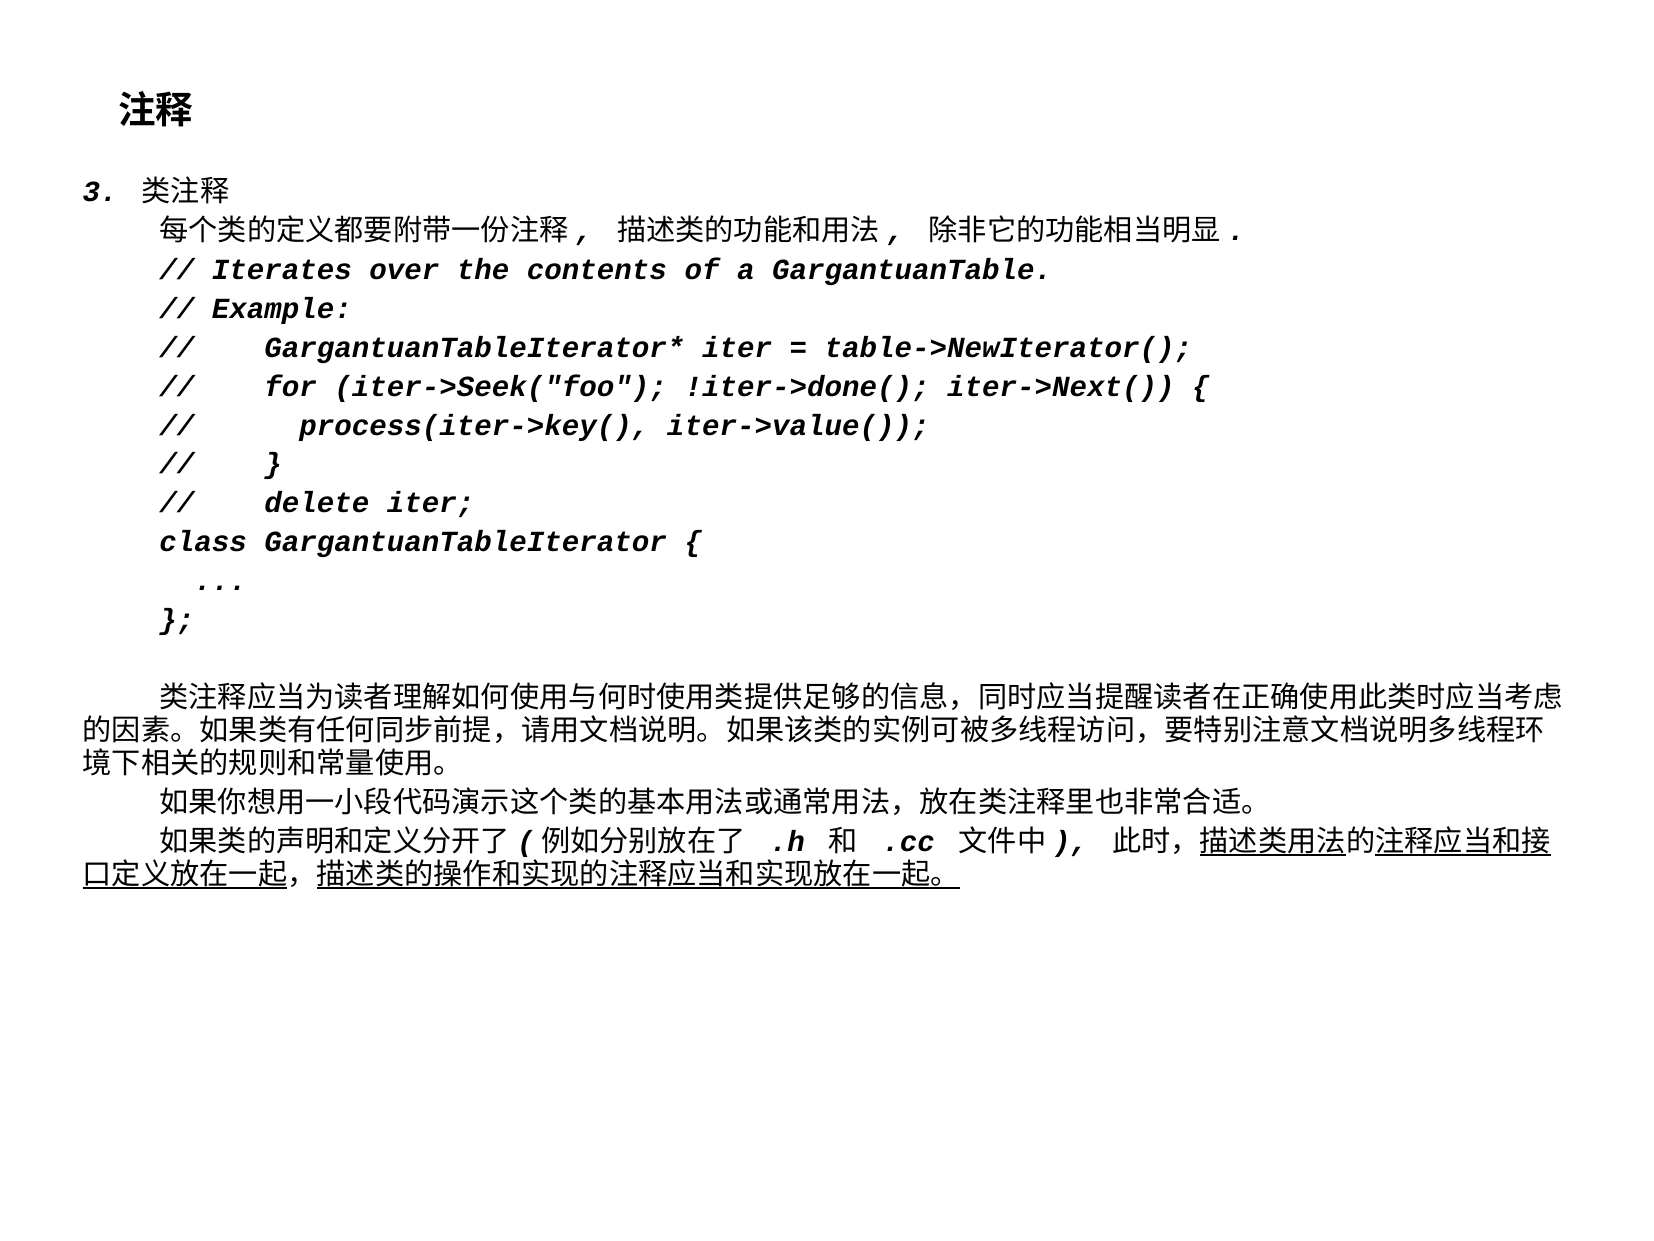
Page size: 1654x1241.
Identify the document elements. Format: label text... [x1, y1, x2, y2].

list 3. 类注释 每个类的定义都要附带一份注释, 描述类的功能和用法, 除非它的功能相当明显. // Iterates over the contents of a GargantuanTable. // Example: // GargantuanTableIterator* iter = table->NewIterator(); // for (iter->Seek("foo"); !iter->done(); iter->Next()) { // process(iter->key(), iter->value()); // } // delete iter; class GargantuanTableIterator { ... }; 类注释应当为读者理解如何使用与何时使用类提供足够的信息，同时应当提醒读者在正确使用此类时应当考虑的因素。如果类有任何同步前提，请用文档说明。如果该类的实例可被多线程访问，要特别注意文档说明多线程环境下相关的规则和常量使用。 如果你想用一小段代码演示这个类的基本用法或通常用法，放在类注释里也非常合适。 如果类的声明和定义分开了(例如分别放在了 .h 和 .cc 文件中), 此时，描述类用法的注释应当和接口定义放在一起，描述类的操作和实现的注释应当和实现放在一起。 [82, 177, 1571, 1205]
title 注释 [82, 49, 485, 166]
